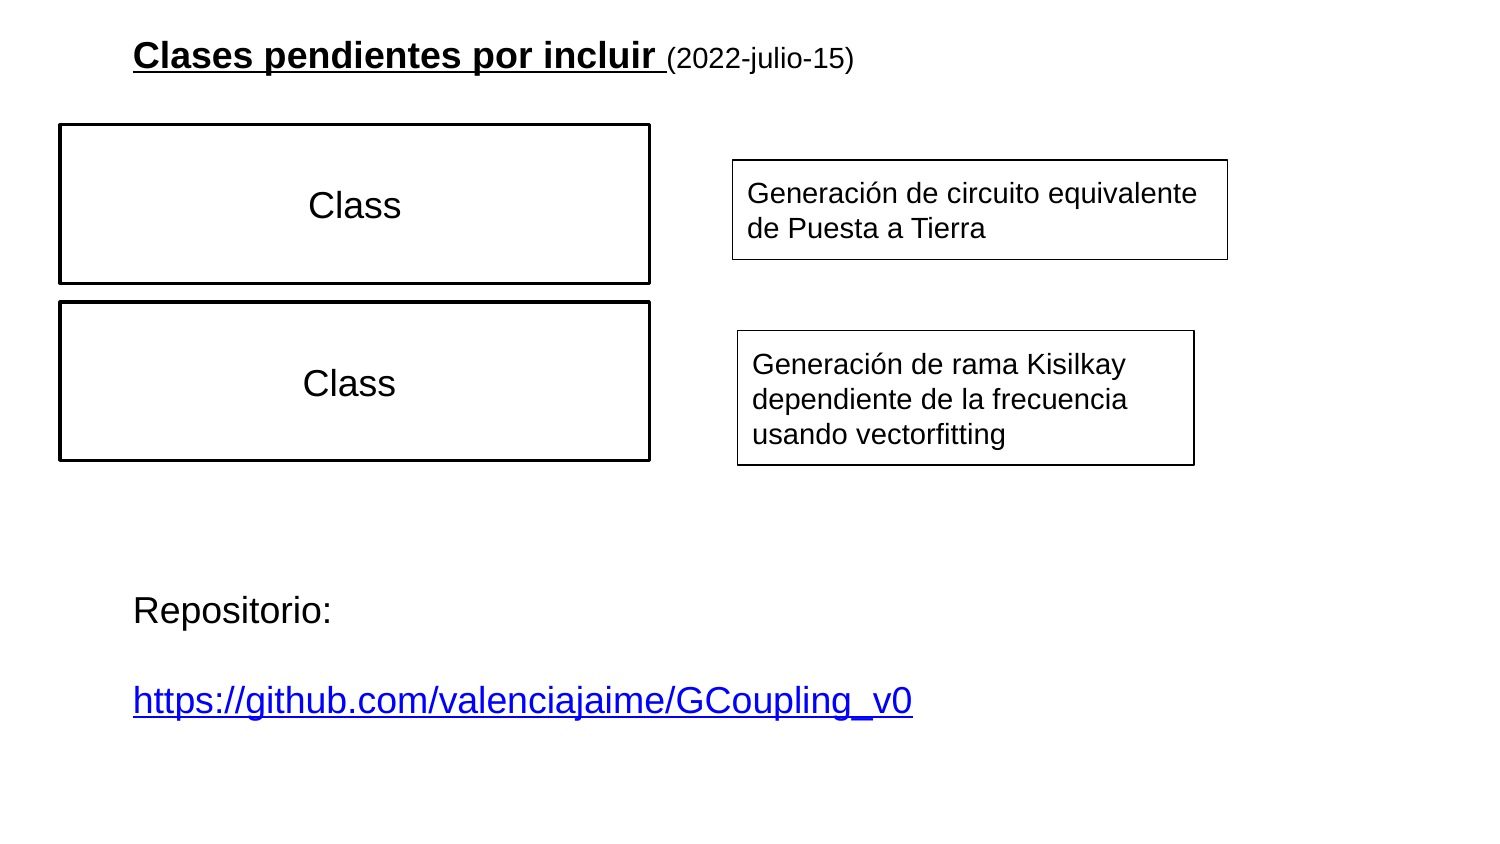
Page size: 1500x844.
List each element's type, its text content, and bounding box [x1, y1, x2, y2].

text_box Repositorio: https://github.com/valenciajaime/GCoupling_v0 [118, 578, 1181, 762]
text_box Generación de rama Kisilkay dependiente de la frecuencia usando vectorfitting [737, 330, 1195, 466]
text_box Clases pendientes por incluir (2022-julio-15) [118, 23, 910, 123]
text_box Generación de circuito equivalente de Puesta a Tierra [732, 159, 1228, 260]
text_box Class [60, 301, 650, 461]
text_box Class [60, 124, 650, 284]
